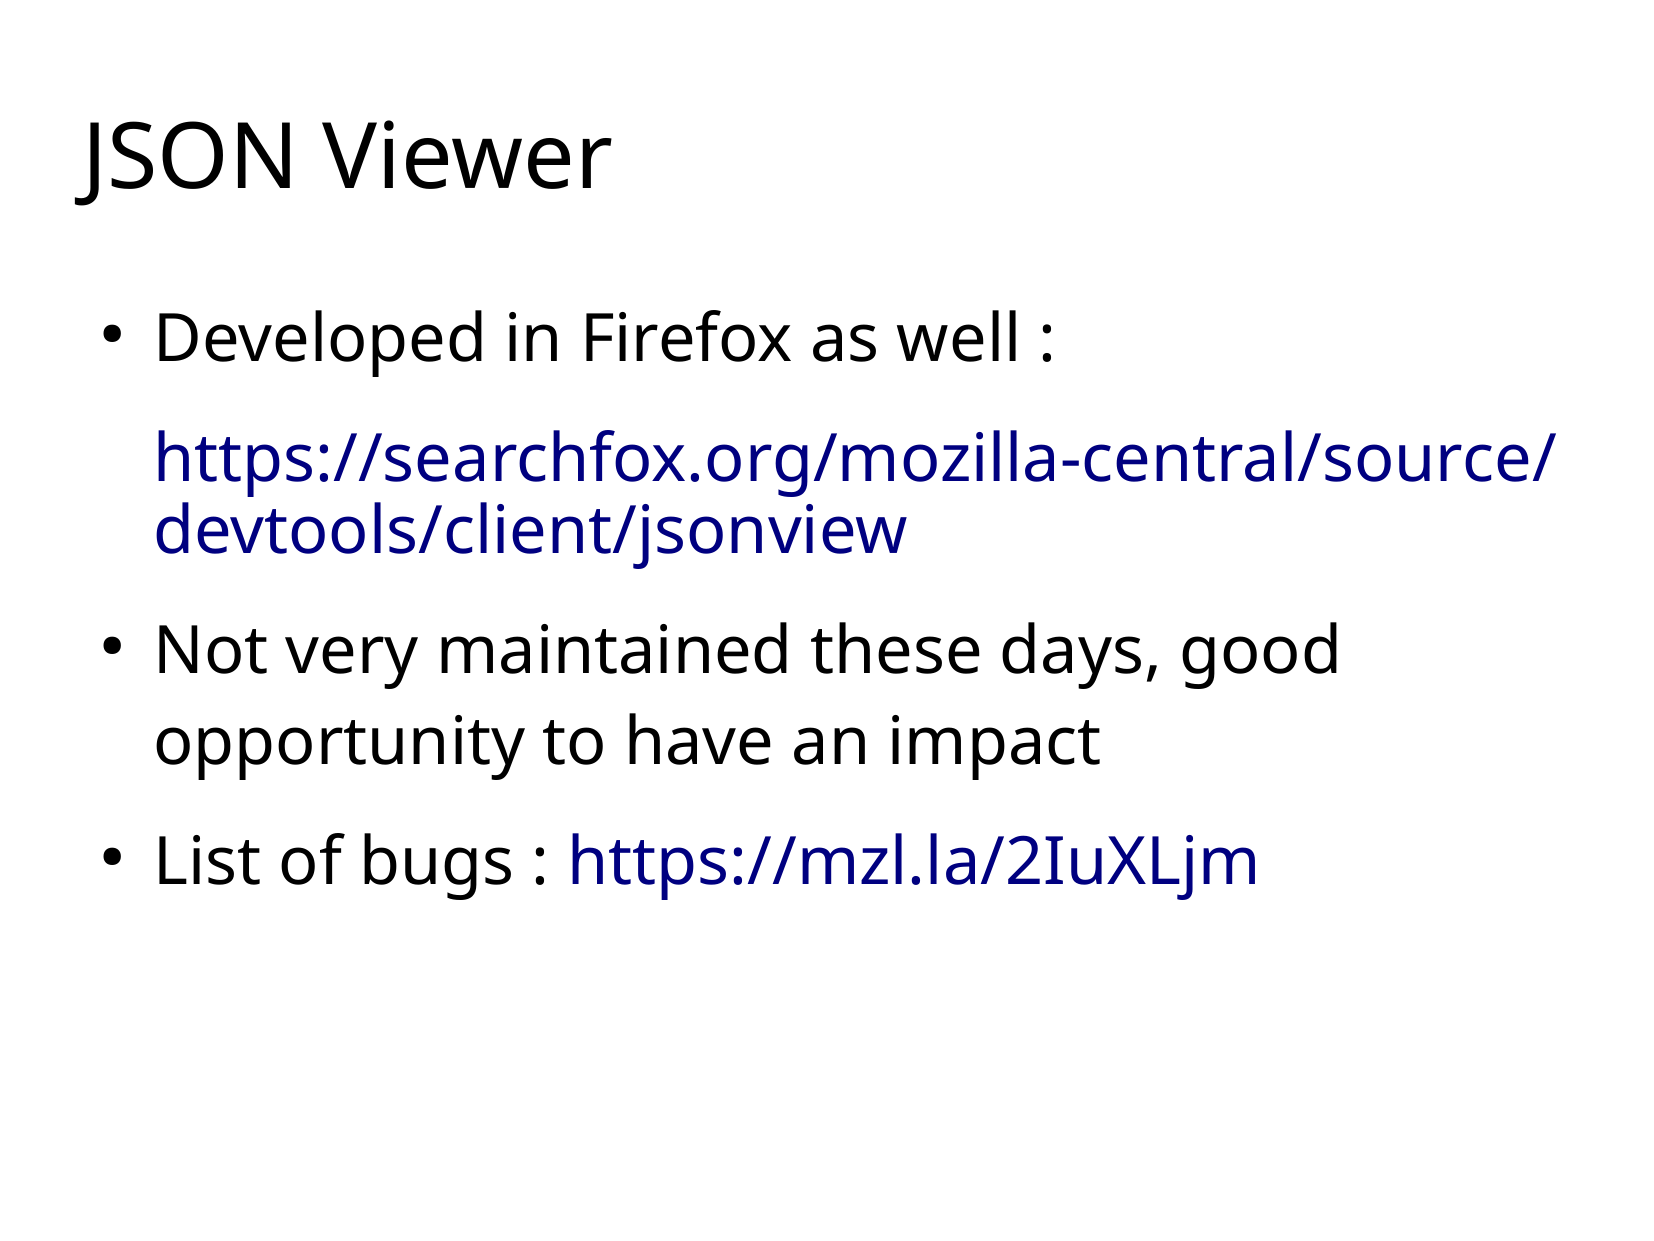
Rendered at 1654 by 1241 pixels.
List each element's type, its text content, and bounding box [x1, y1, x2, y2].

title JSON Viewer [82, 49, 1571, 257]
list Developed in Firefox as well : https://searchfox.org/mozilla-central/source/devtools/client/jsonview Not very maintained these days, good opportunity to have an impact List of bugs : https://mzl.la/2IuXLjm [82, 290, 1571, 1010]
